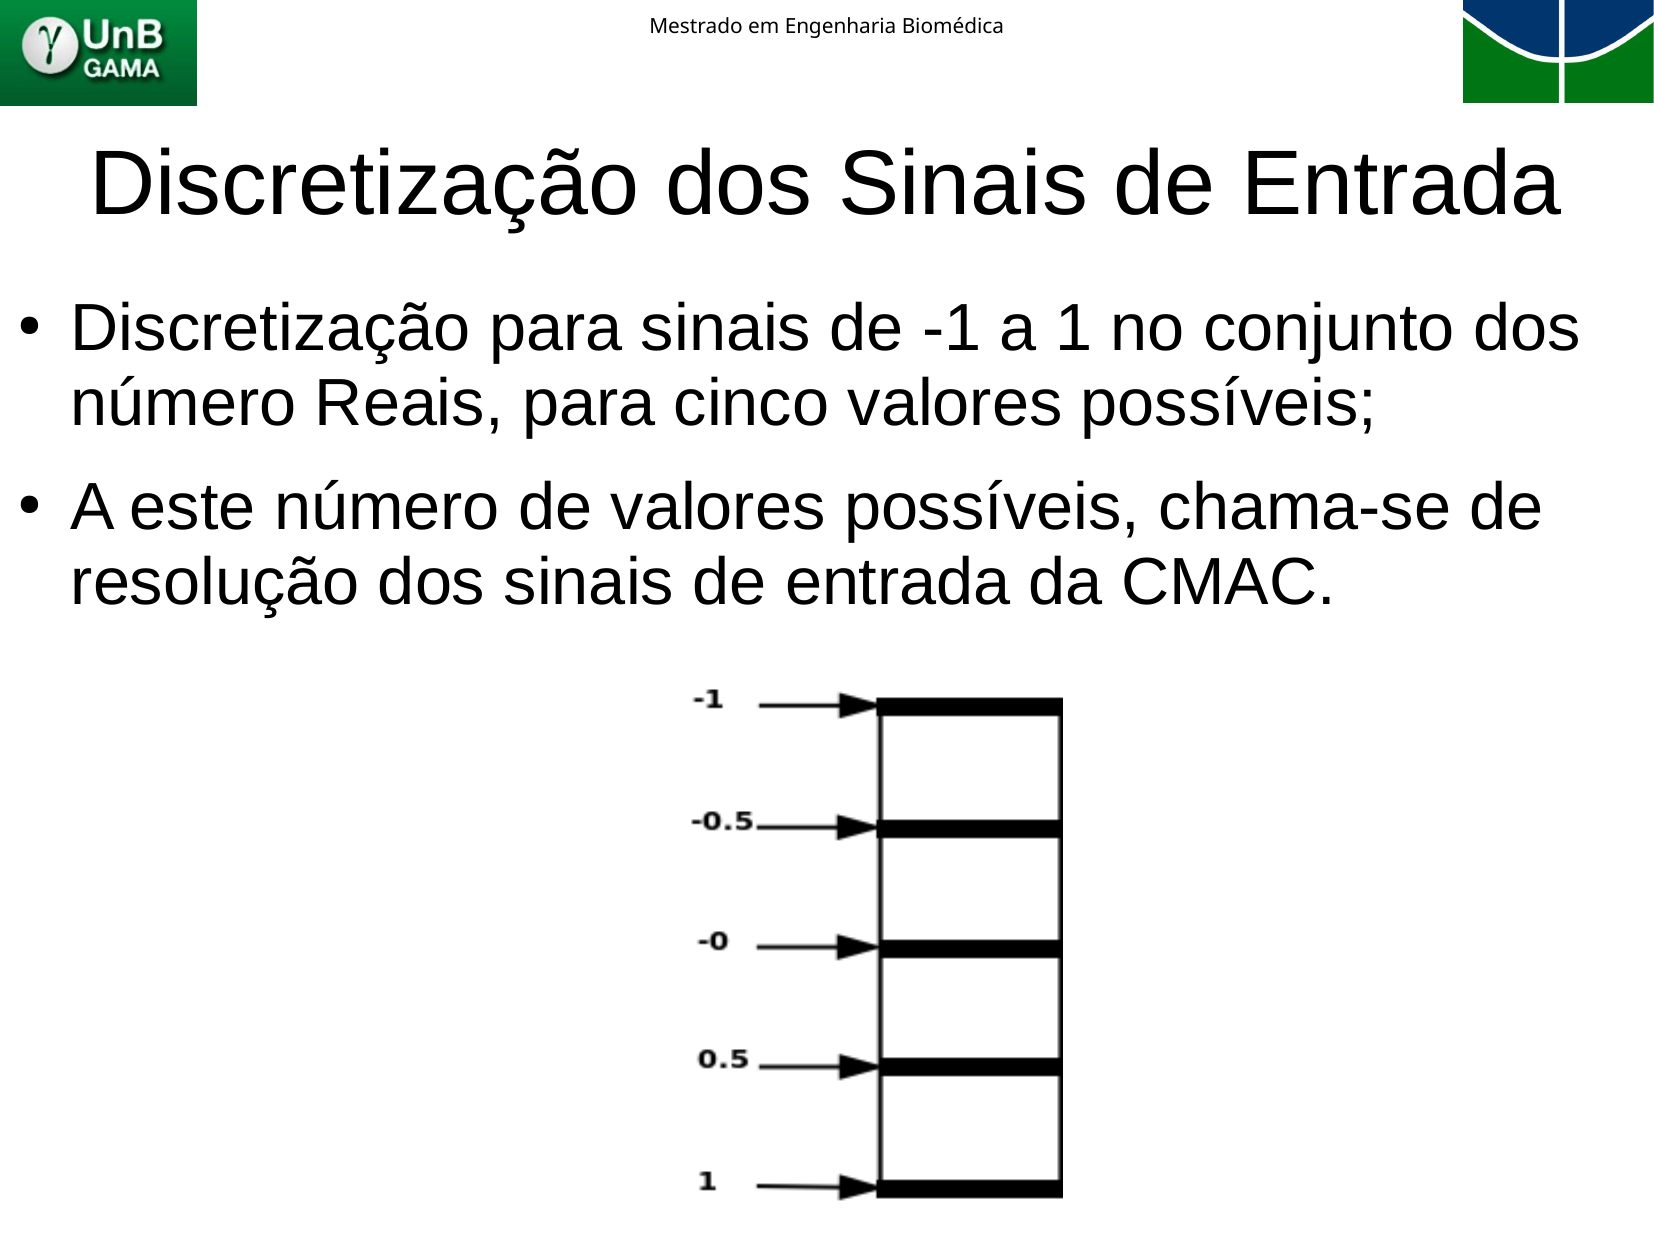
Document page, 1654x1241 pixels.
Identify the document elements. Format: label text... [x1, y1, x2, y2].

picture [1463, 0, 1654, 94]
list Discretização para sinais de -1 a 1 no conjunto dos número Reais, para cinco valores possíveis; A este número de valores possíveis, chama-se de resolução dos sinais de entrada da CMAC. [0, 290, 1654, 1241]
title Discretização dos Sinais de Entrada [0, 94, 1654, 272]
picture [691, 684, 1063, 1217]
picture [0, 0, 197, 94]
